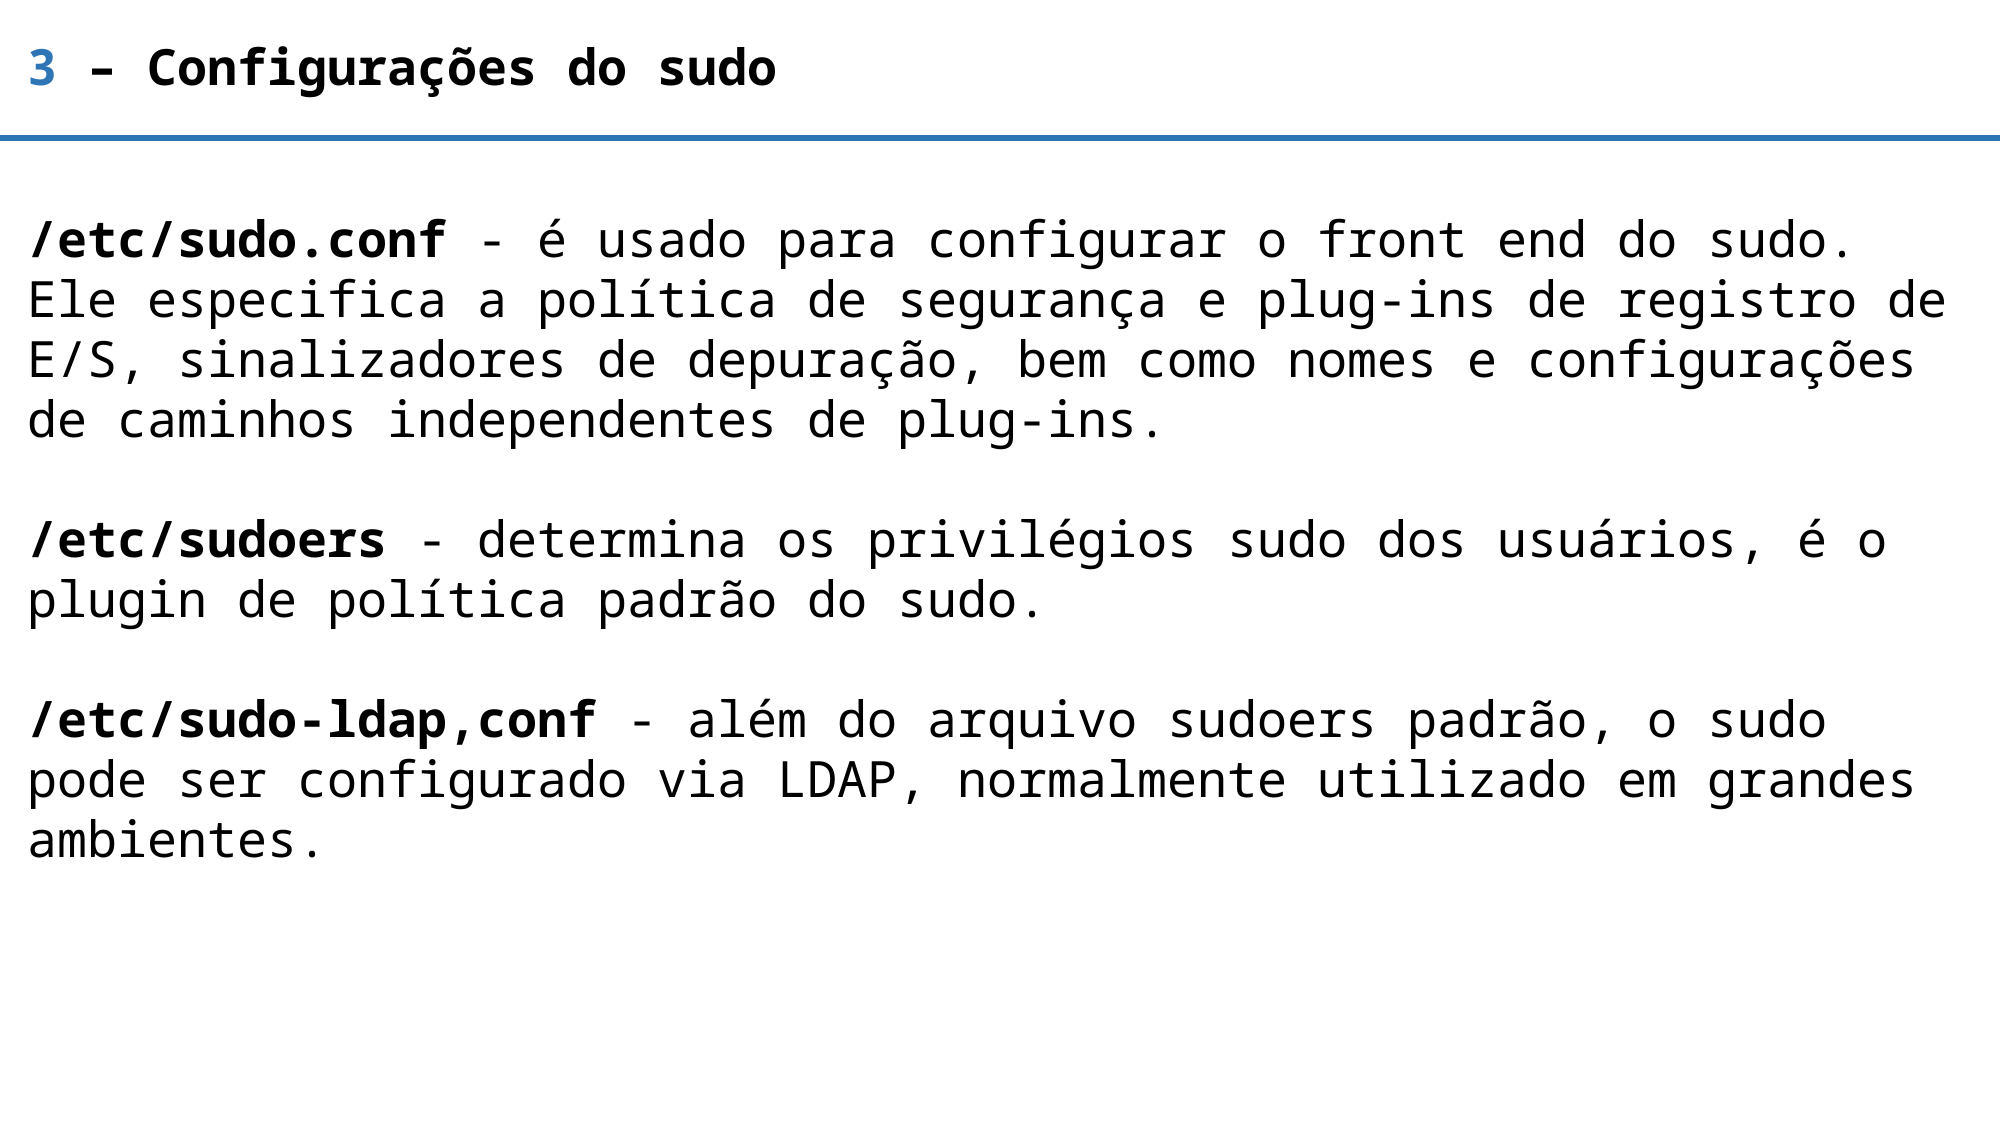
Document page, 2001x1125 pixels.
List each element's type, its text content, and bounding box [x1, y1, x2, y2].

title /etc/sudo.conf - é usado para configurar o front end do sudo. Ele especifica a política de segurança e plug-ins de registro de E/S, sinalizadores de depuração, bem como nomes e configurações de caminhos independentes de plug-ins. /etc/sudoers - determina os privilégios sudo dos usuários, é o plugin de política padrão do sudo. /etc/sudo-ldap,conf - além do arquivo sudoers padrão, o sudo pode ser configurado via LDAP, normalmente utilizado em grandes ambientes. [12, 200, 1986, 1109]
text_box 3 – Configurações do sudo [12, 14, 1513, 125]
